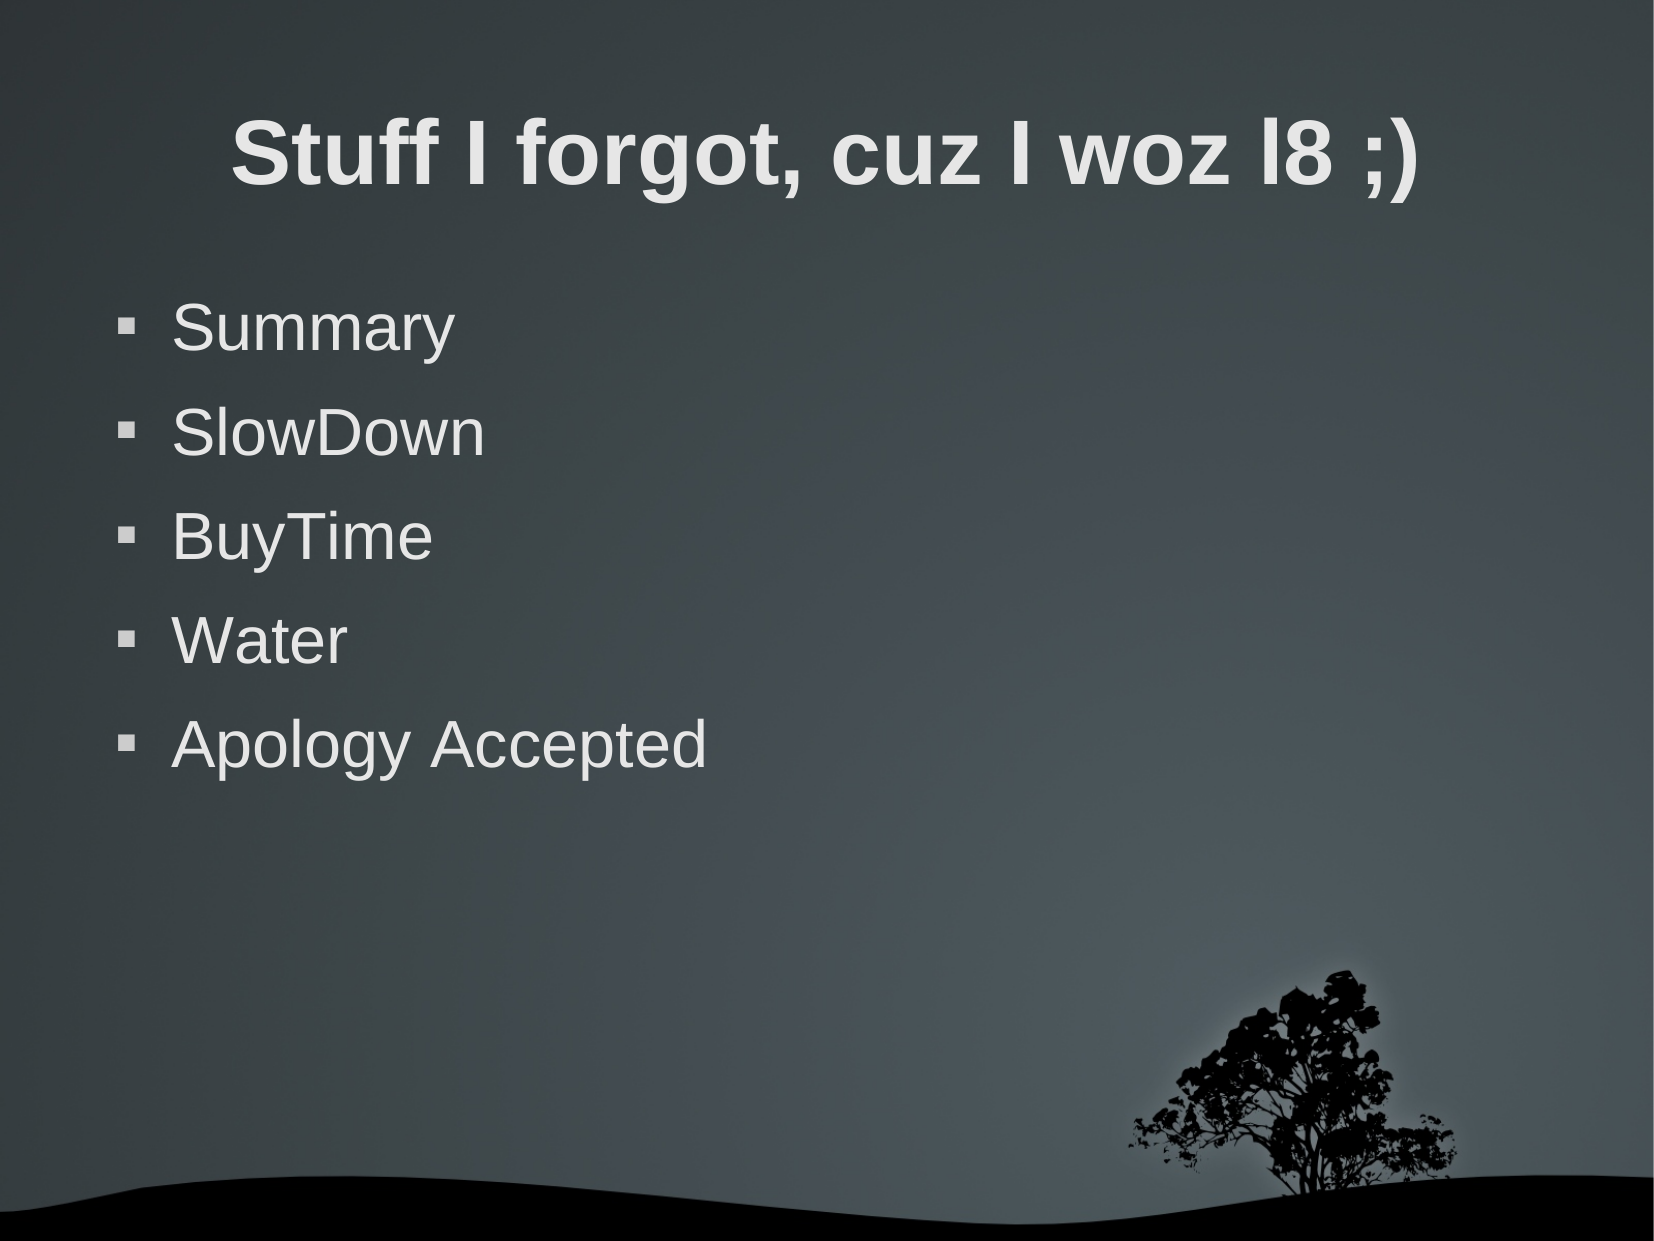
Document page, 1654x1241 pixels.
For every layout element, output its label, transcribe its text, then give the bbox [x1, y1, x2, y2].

picture [0, 0, 1654, 1241]
title Stuff I forgot, cuz I woz l8 ;) [82, 49, 1571, 257]
list Summary SlowDown BuyTime Water Apology Accepted [82, 290, 1571, 1109]
